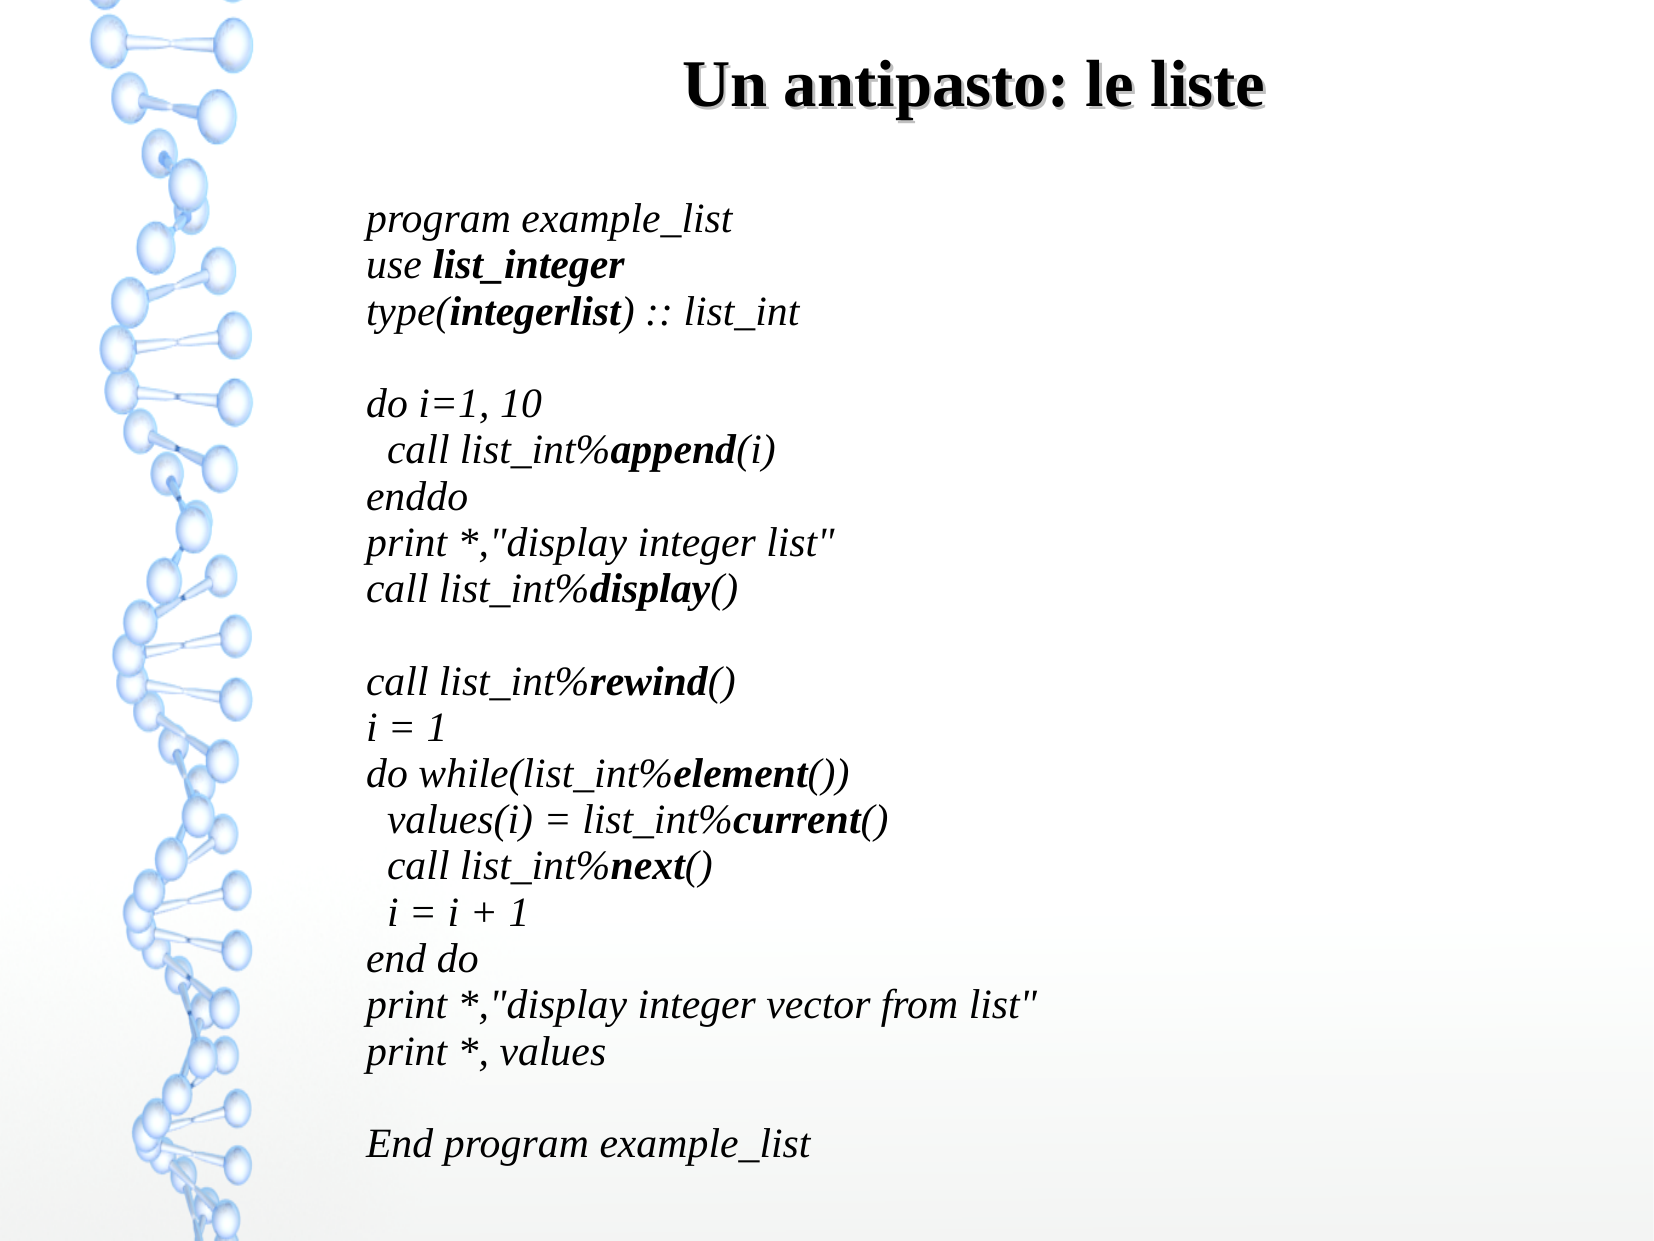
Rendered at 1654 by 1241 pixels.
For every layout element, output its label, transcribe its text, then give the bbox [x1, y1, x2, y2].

subtitle Un antipasto: le liste program example_list use list_integer type(integerlist) :: list_int do i=1, 10 call list_int%append(i) enddo print *,"display integer list" call list_int%display() call list_int%rewind() i = 1 do while(list_int%element()) values(i) = list_int%current() call list_int%next() i = i + 1 end do print *,"display integer vector from list" print *, values End program example_list [366, 47, 1583, 1167]
picture [0, 0, 1654, 1241]
